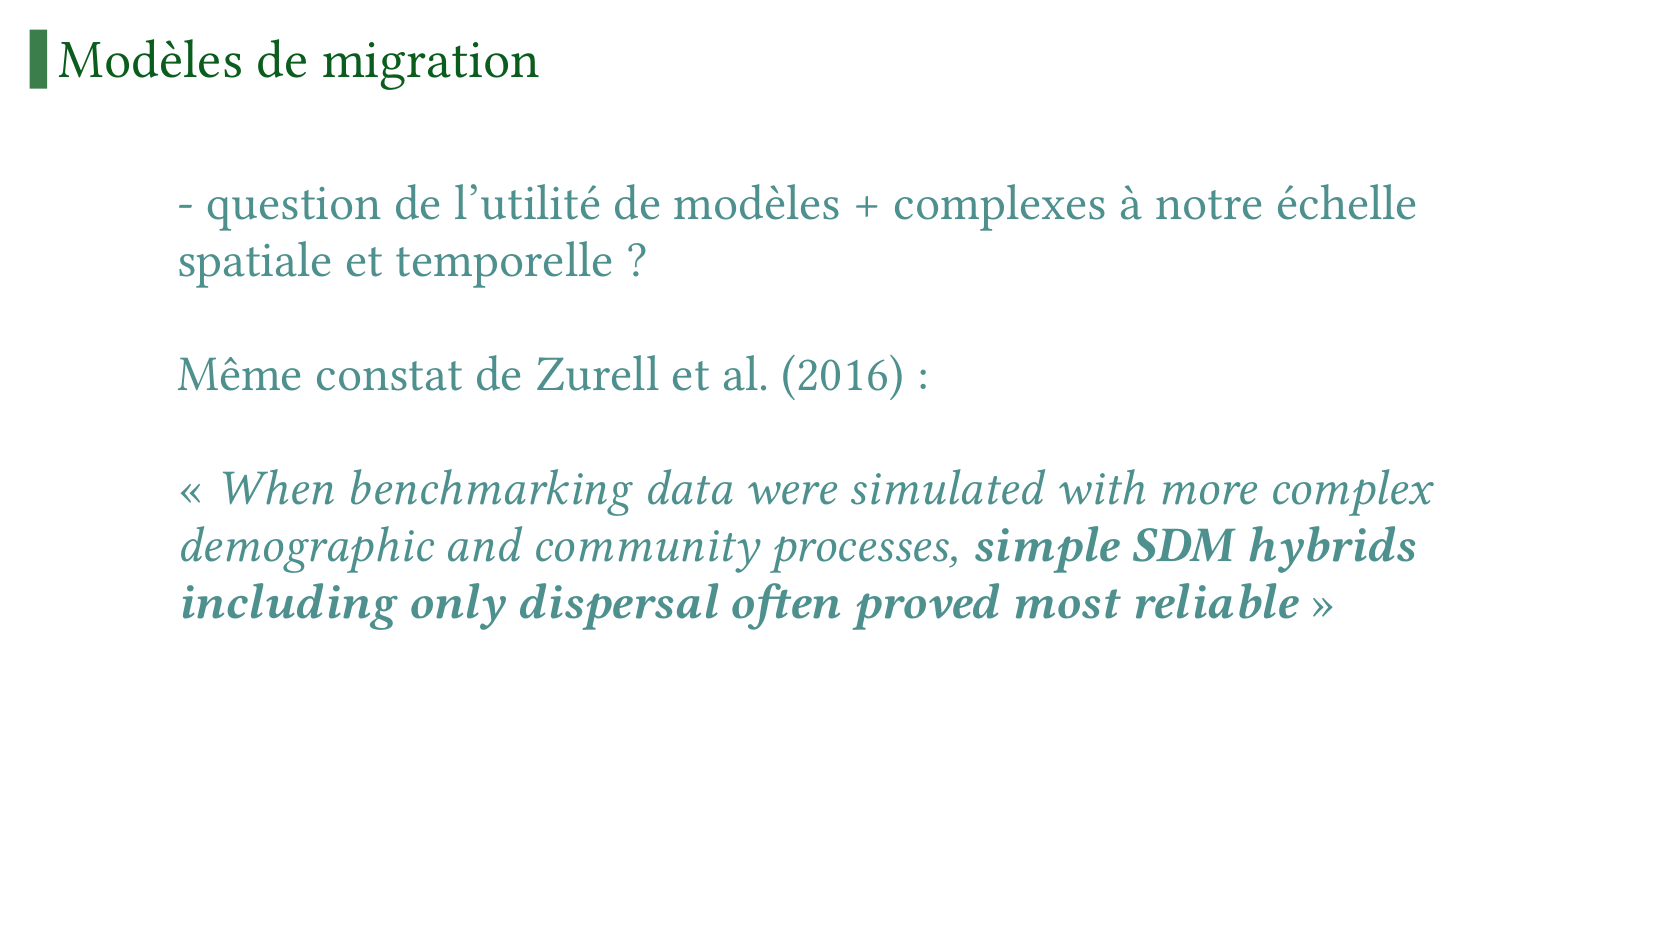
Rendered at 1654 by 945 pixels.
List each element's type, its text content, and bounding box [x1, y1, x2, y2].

text_box [29, 29, 48, 89]
subtitle Modèles de migration [59, 29, 1571, 119]
text_box - question de l’utilité de modèles + complexes à notre échelle spatiale et temporelle ? Même constat de Zurell et al. (2016) : « When benchmarking data were simulated with more complex demographic and community processes, simple SDM hybrids including only dispersal often proved most reliable » [177, 118, 1571, 689]
